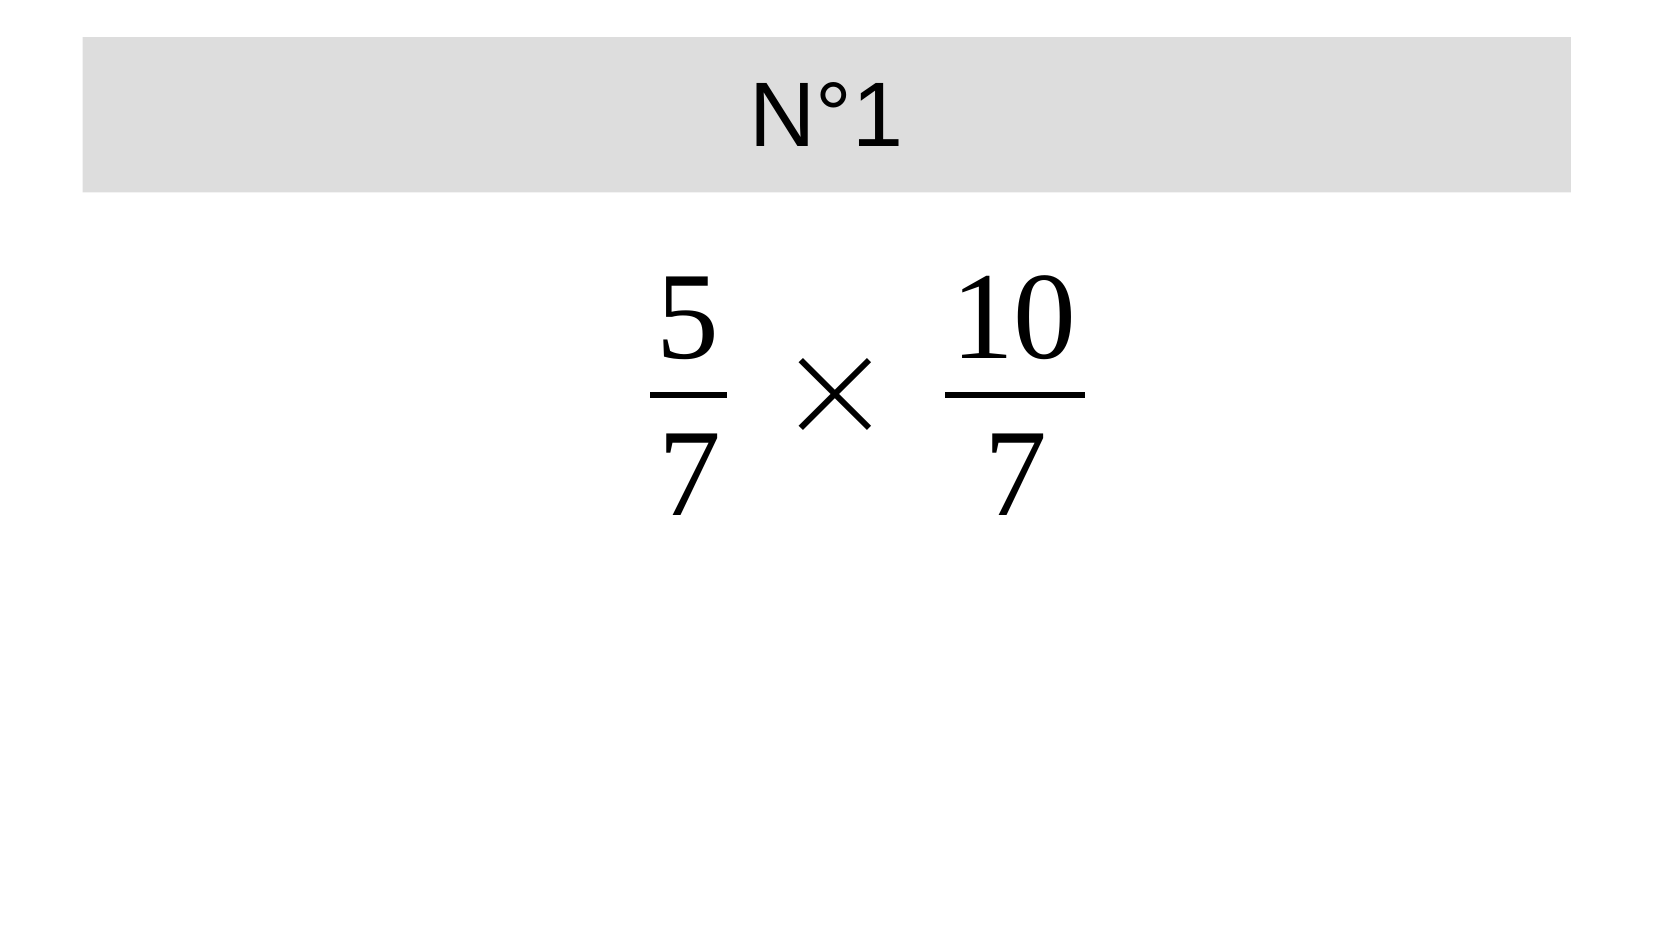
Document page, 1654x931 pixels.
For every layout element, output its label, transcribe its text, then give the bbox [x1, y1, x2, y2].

chart [637, 248, 1098, 543]
title N°1 [82, 37, 1571, 193]
